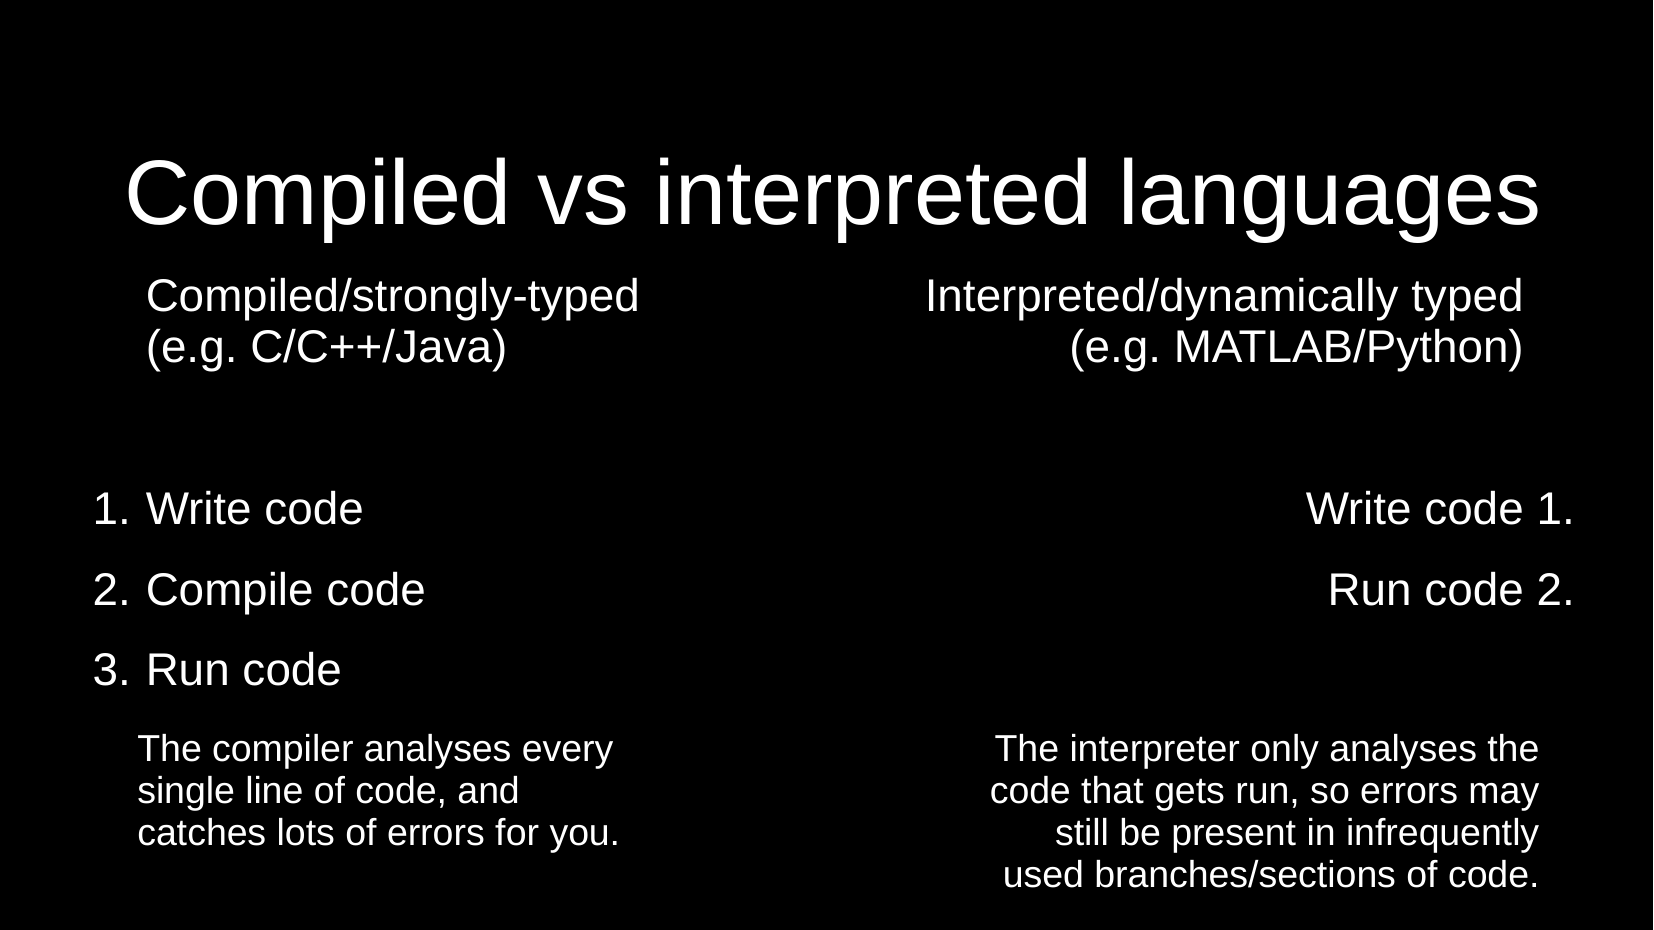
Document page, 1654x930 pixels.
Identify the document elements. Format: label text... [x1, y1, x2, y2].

list Compiled/strongly-typed (e.g. C/C++/Java) Write code Compile code Run code [75, 269, 811, 871]
title Compiled vs interpreted languages [90, 114, 1578, 270]
text_box The interpreter only analyses the code that gets run, so errors may still be present in infrequently used branches/sections of code. [975, 720, 1561, 903]
list Interpreted/dynamically typed (e.g. MATLAB/Python) Write code 1. Run code 2. [840, 269, 1576, 871]
text_box The compiler analyses every single line of code, and catches lots of errors for you. [122, 720, 669, 916]
